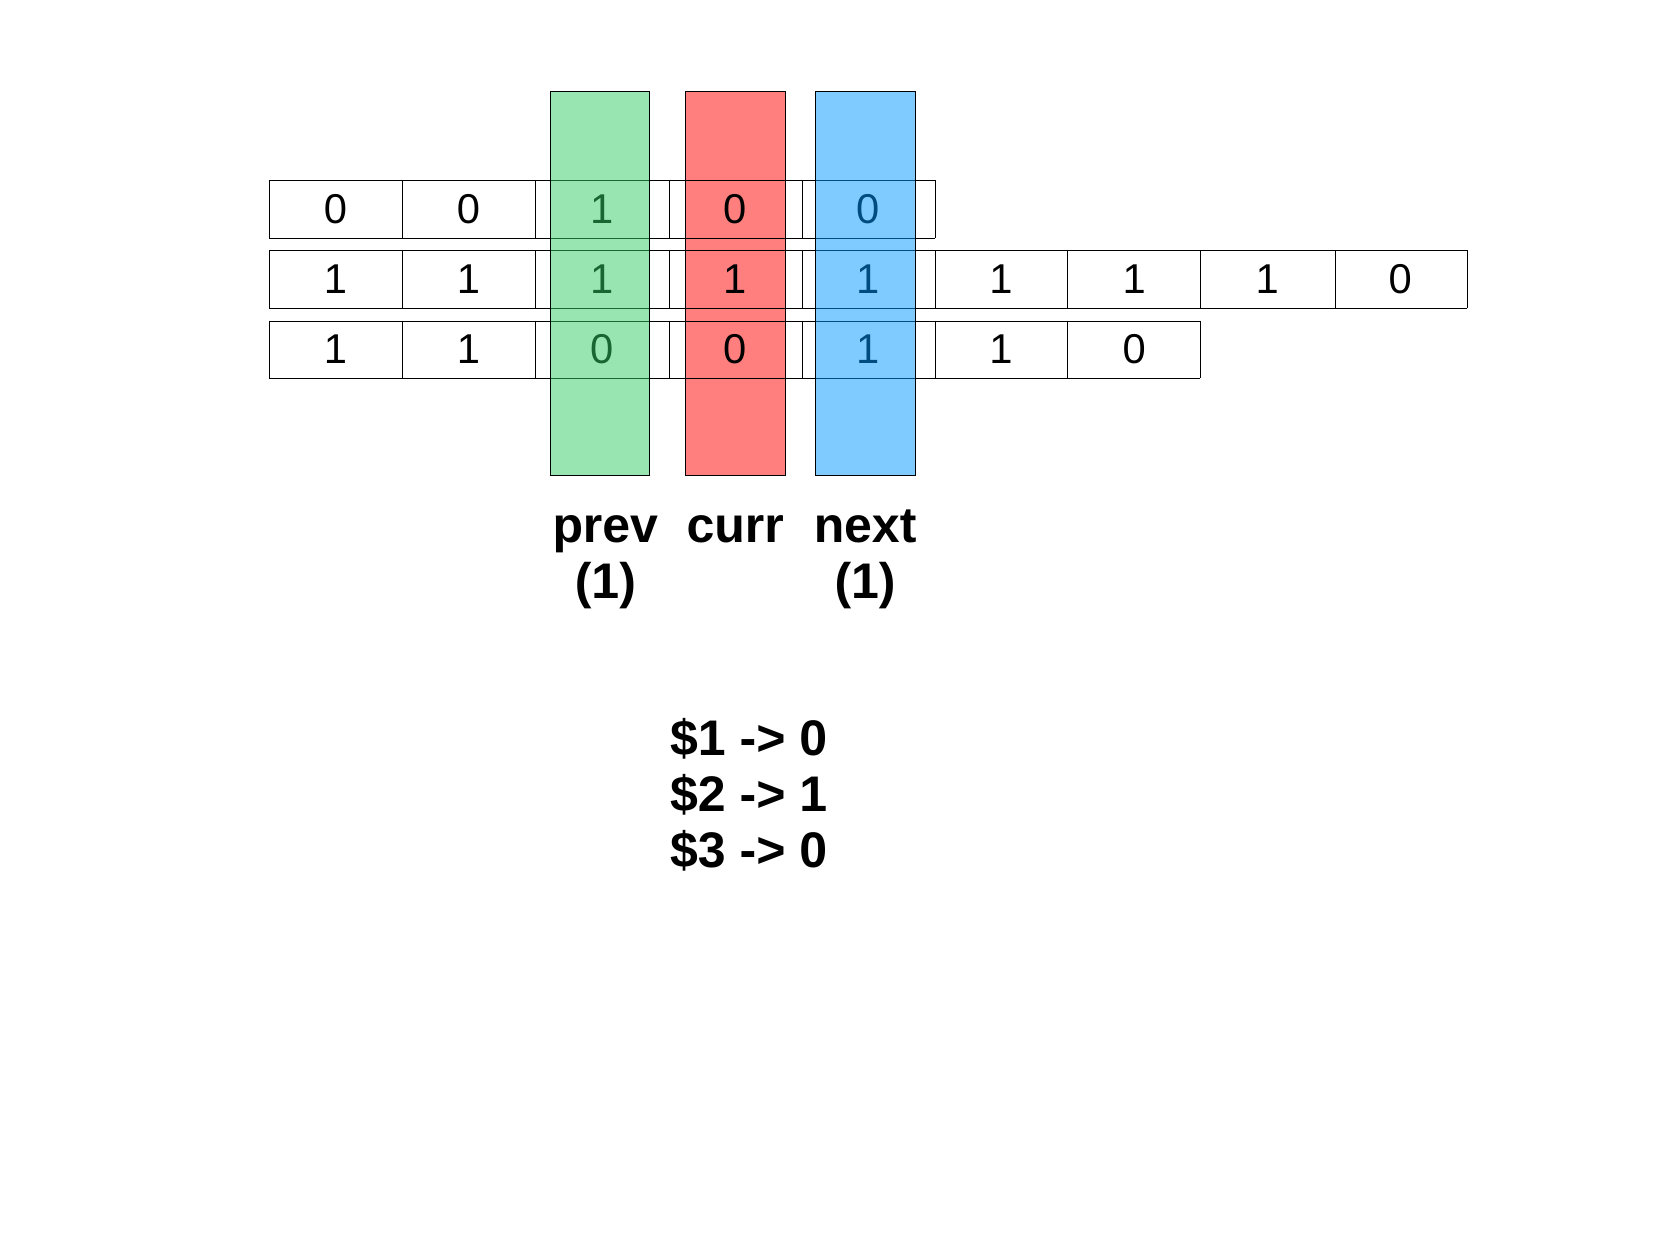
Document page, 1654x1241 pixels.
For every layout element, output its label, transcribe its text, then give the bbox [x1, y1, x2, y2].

text_box next(1) [791, 490, 939, 635]
chart [268, 180, 1470, 557]
text_box [550, 91, 650, 476]
text_box prev(1) [531, 490, 680, 635]
text_box curr [680, 490, 791, 570]
text_box $1 -> 0 $2 -> 1 $3 -> 0 [655, 702, 922, 912]
text_box [815, 91, 916, 476]
text_box [685, 91, 786, 180]
